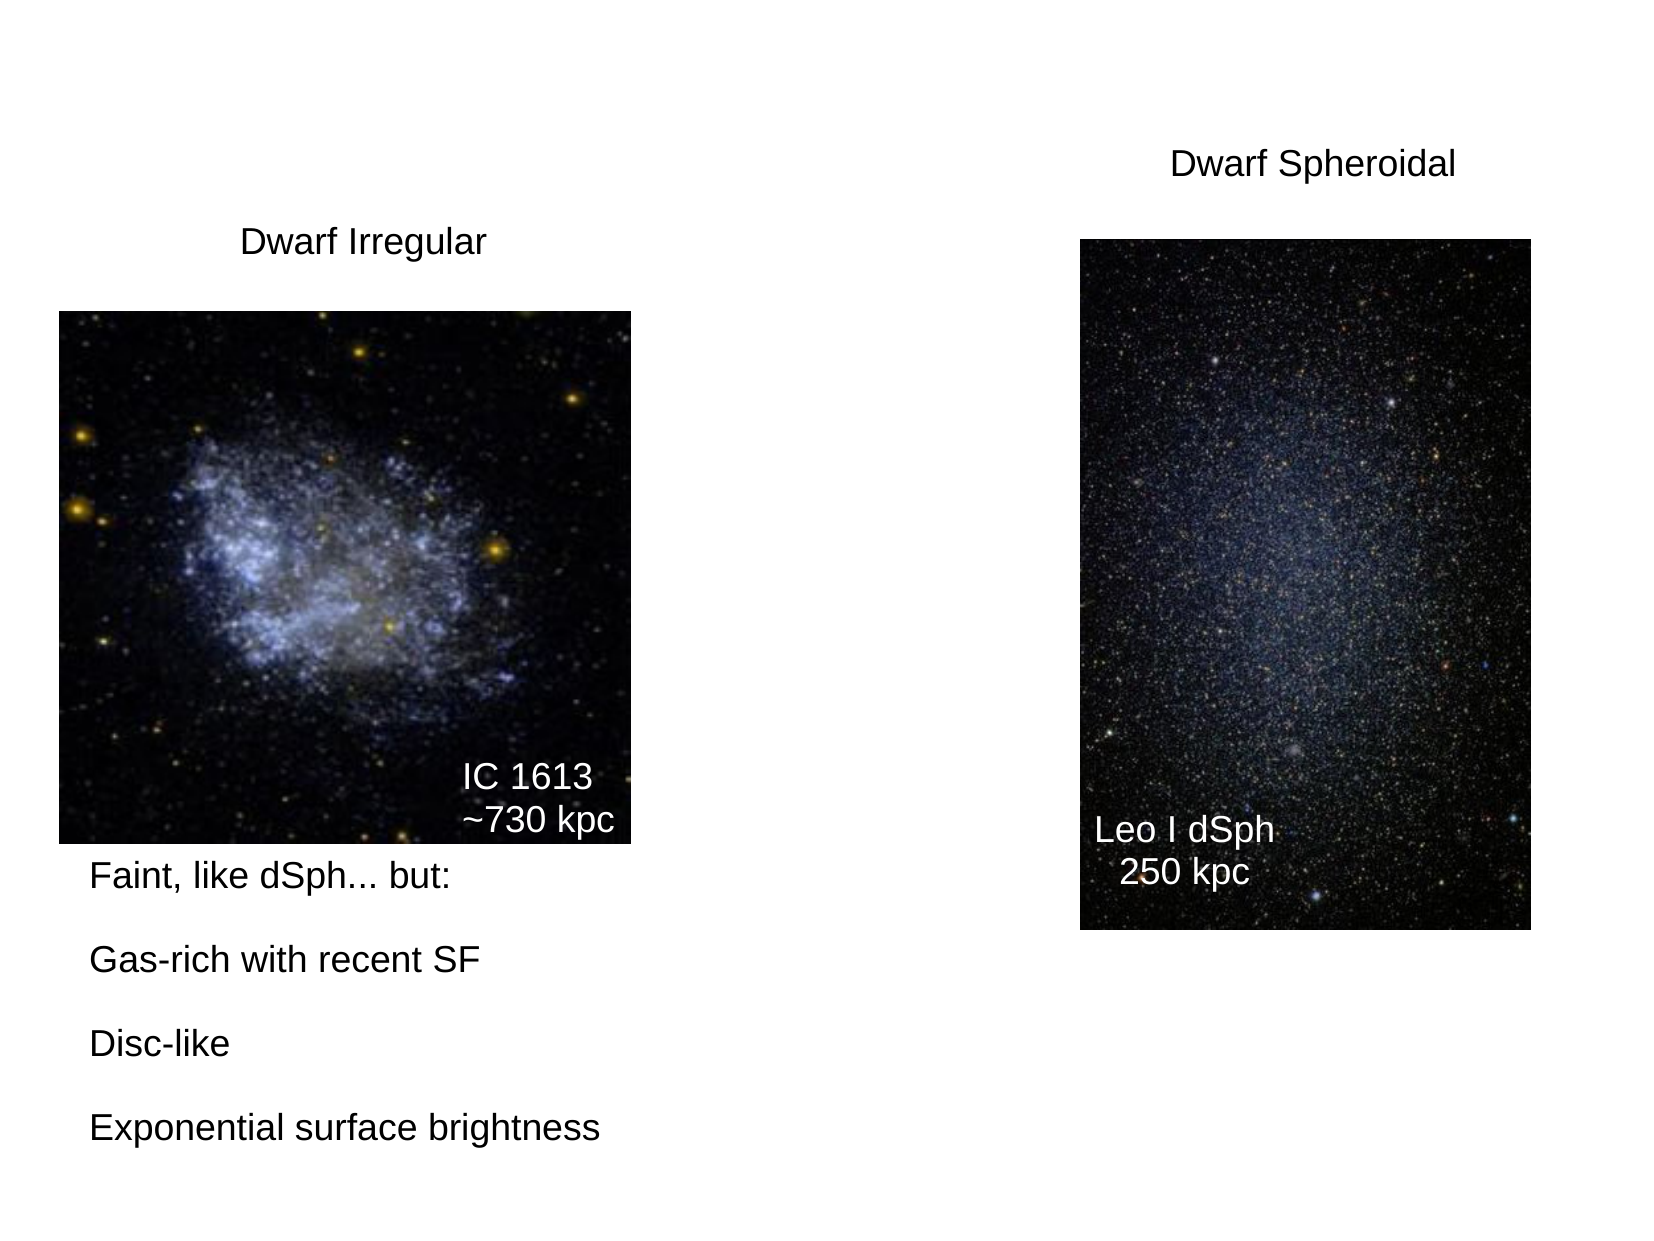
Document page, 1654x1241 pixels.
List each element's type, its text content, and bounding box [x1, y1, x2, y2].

text_box Dwarf Irregular [225, 213, 503, 271]
text_box Dwarf Spheroidal [1155, 135, 1472, 192]
text_box Faint, like dSph... but: Gas-rich with recent SF Disc-like Exponential surface brightness [74, 847, 780, 1241]
text_box Leo I dSph 250 kpc [1079, 801, 1291, 931]
picture [1080, 239, 1531, 931]
text_box IC 1613 ~730 kpc [447, 748, 631, 848]
picture [59, 311, 631, 844]
